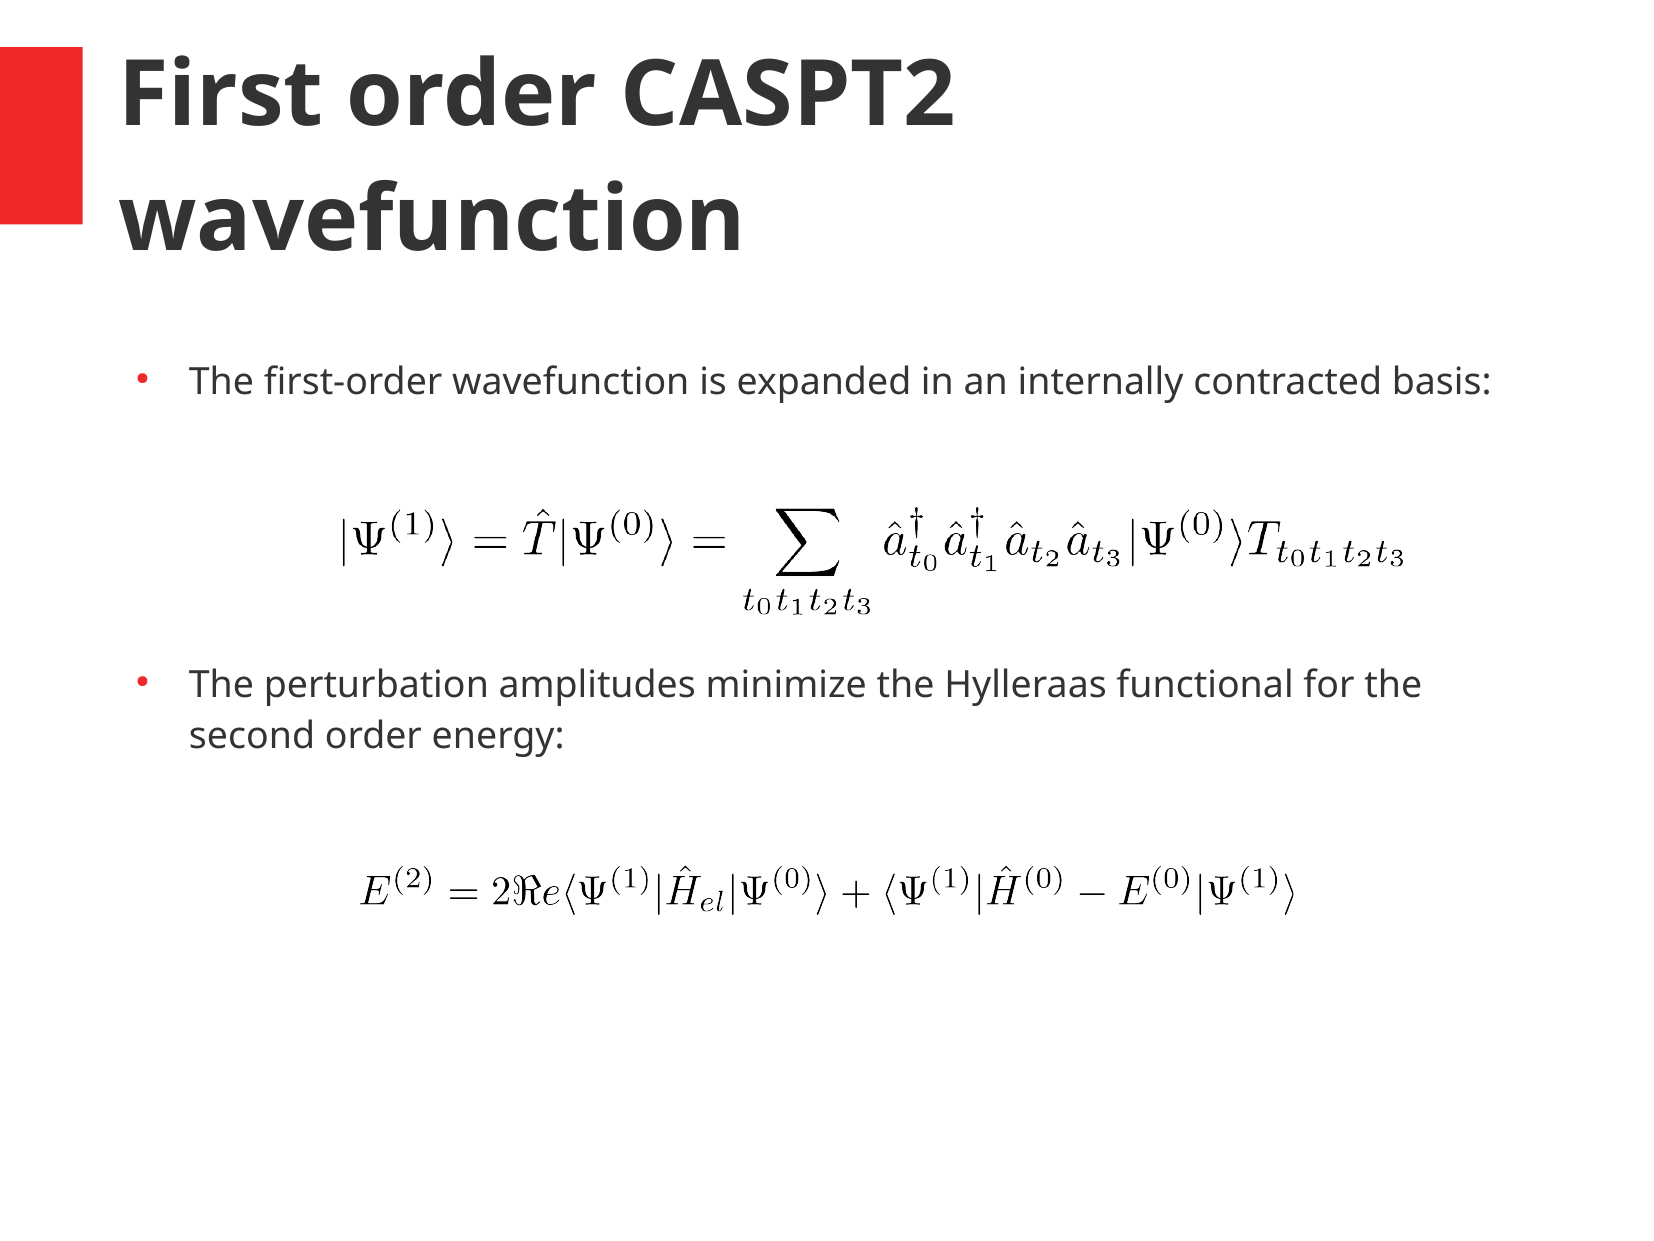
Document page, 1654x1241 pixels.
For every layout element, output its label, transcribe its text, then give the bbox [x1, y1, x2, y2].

picture [360, 865, 1294, 916]
title First order CASPT2 wavefunction [118, 45, 1571, 260]
list The first-order wavefunction is expanded in an internally contracted basis: The perturbation amplitudes minimize the Hylleraas functional for the second order energy: [118, 354, 1536, 601]
picture [342, 507, 1403, 616]
